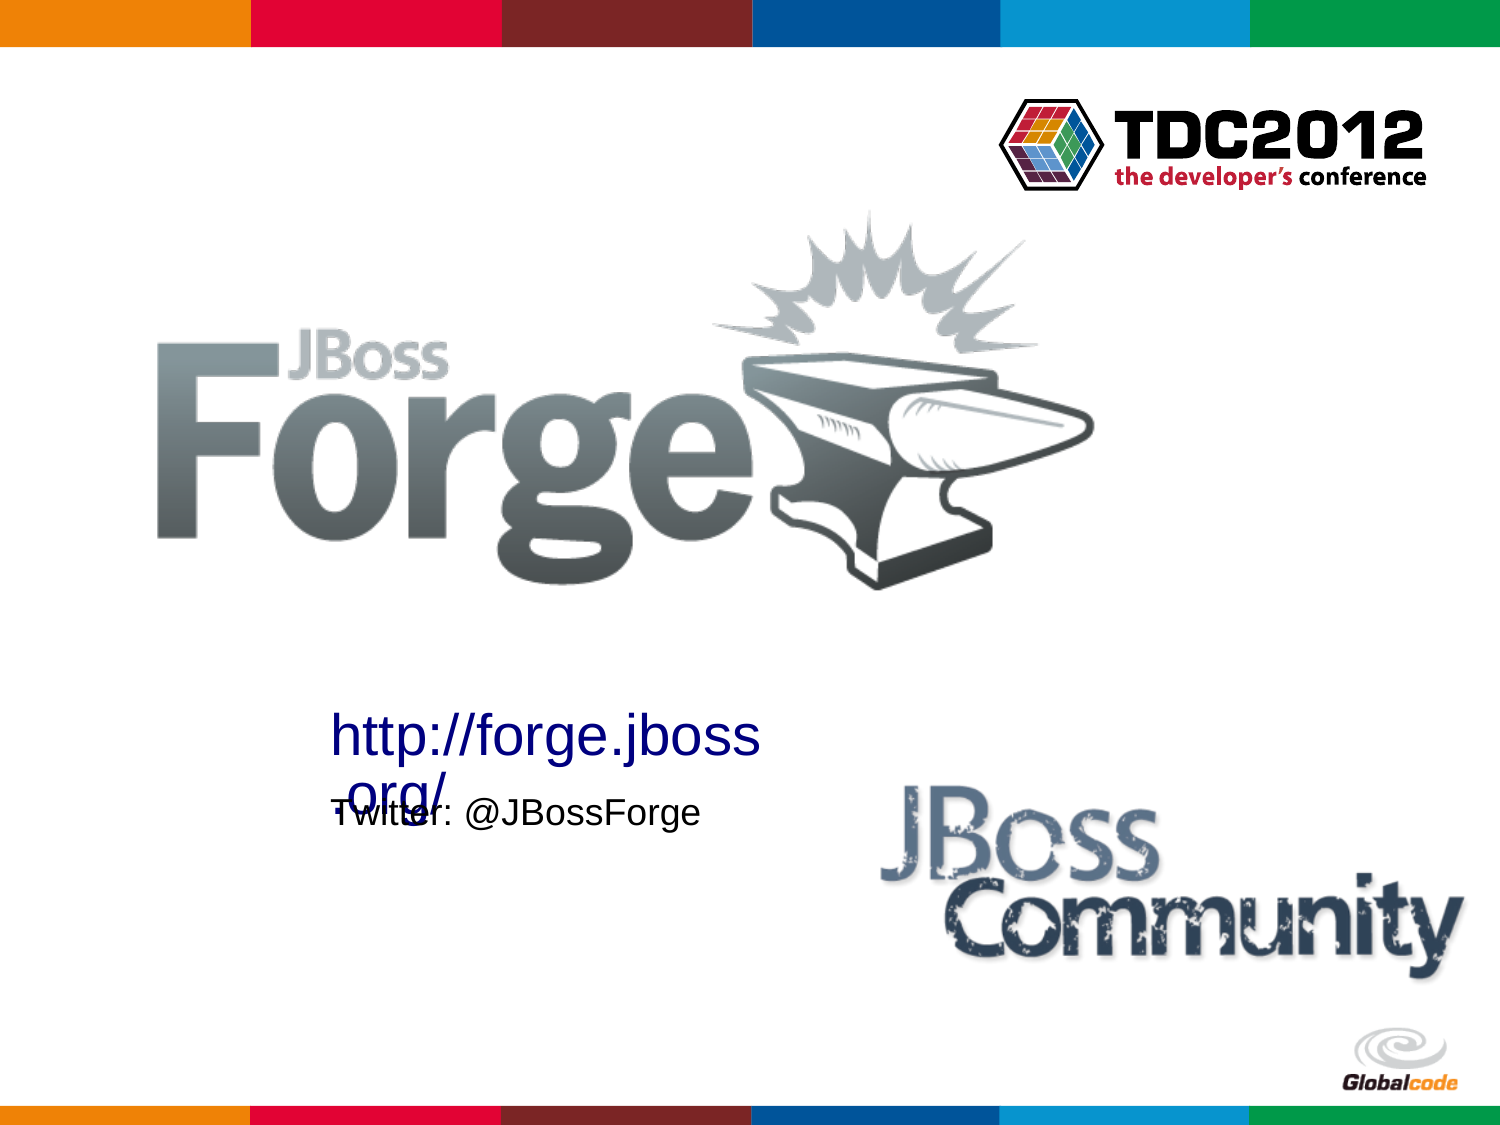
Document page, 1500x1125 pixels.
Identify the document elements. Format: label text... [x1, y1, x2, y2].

picture [855, 767, 1486, 991]
text_box Twitter: @JBossForge [315, 780, 855, 841]
text_box http://forge.jboss.org/ [315, 690, 781, 775]
picture [157, 209, 1096, 592]
picture [1340, 999, 1459, 1105]
